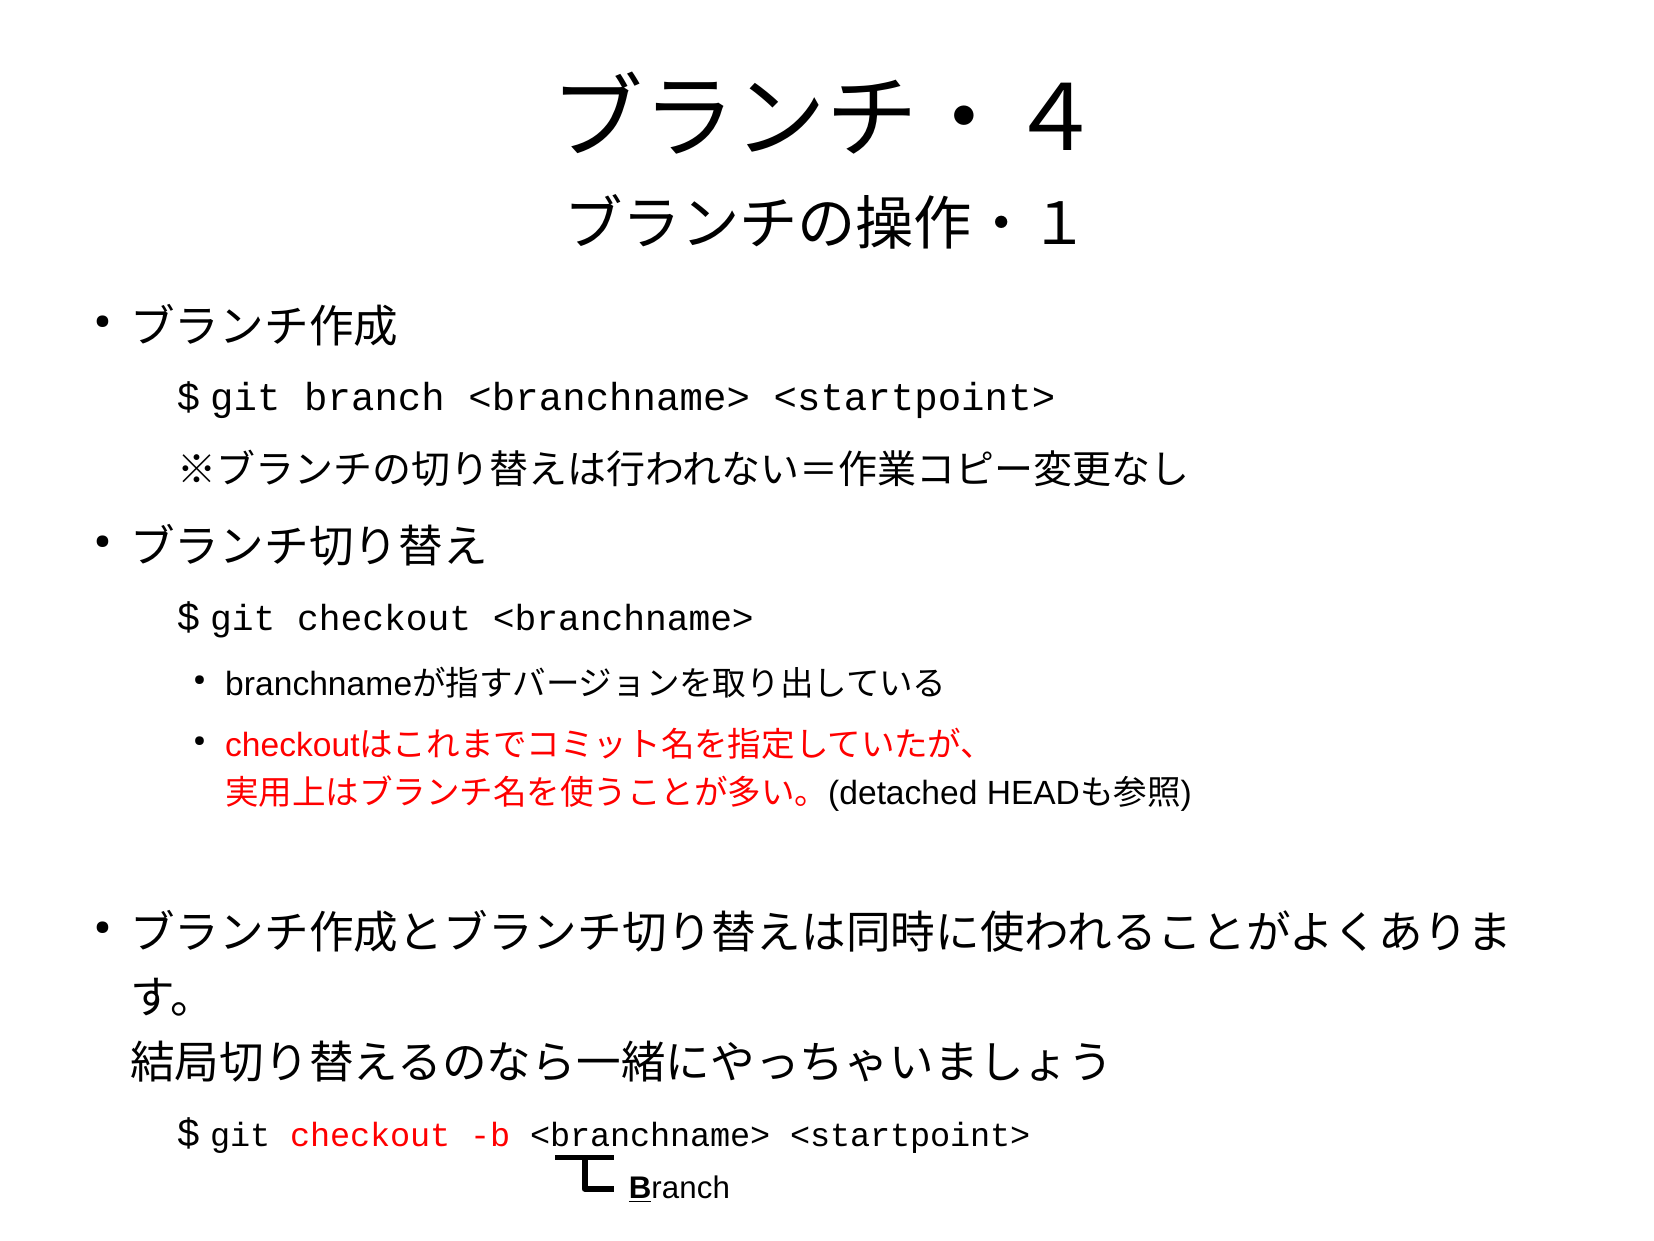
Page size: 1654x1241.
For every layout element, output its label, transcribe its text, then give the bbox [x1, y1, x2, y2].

title ブランチ・４ ブランチの操作・１ [82, 49, 1571, 257]
list ブランチ作成 $ git branch <branchname> <startpoint> ※ブランチの切り替えは行われない＝作業コピー変更なし ブランチ切り替え $ git checkout <branchname> branchnameが指すバージョンを取り出している checkoutはこれまでコミット名を指定していたが、 実用上はブランチ名を使うことが多い。(detached HEADも参照) ブランチ作成とブランチ切り替えは同時に使われることがよくあります。 結局切り替えるのなら一緒にやっちゃいましょう $ git checkout -b <branchname> <startpoint> [82, 290, 1538, 1158]
text_box Branch [614, 1163, 746, 1215]
